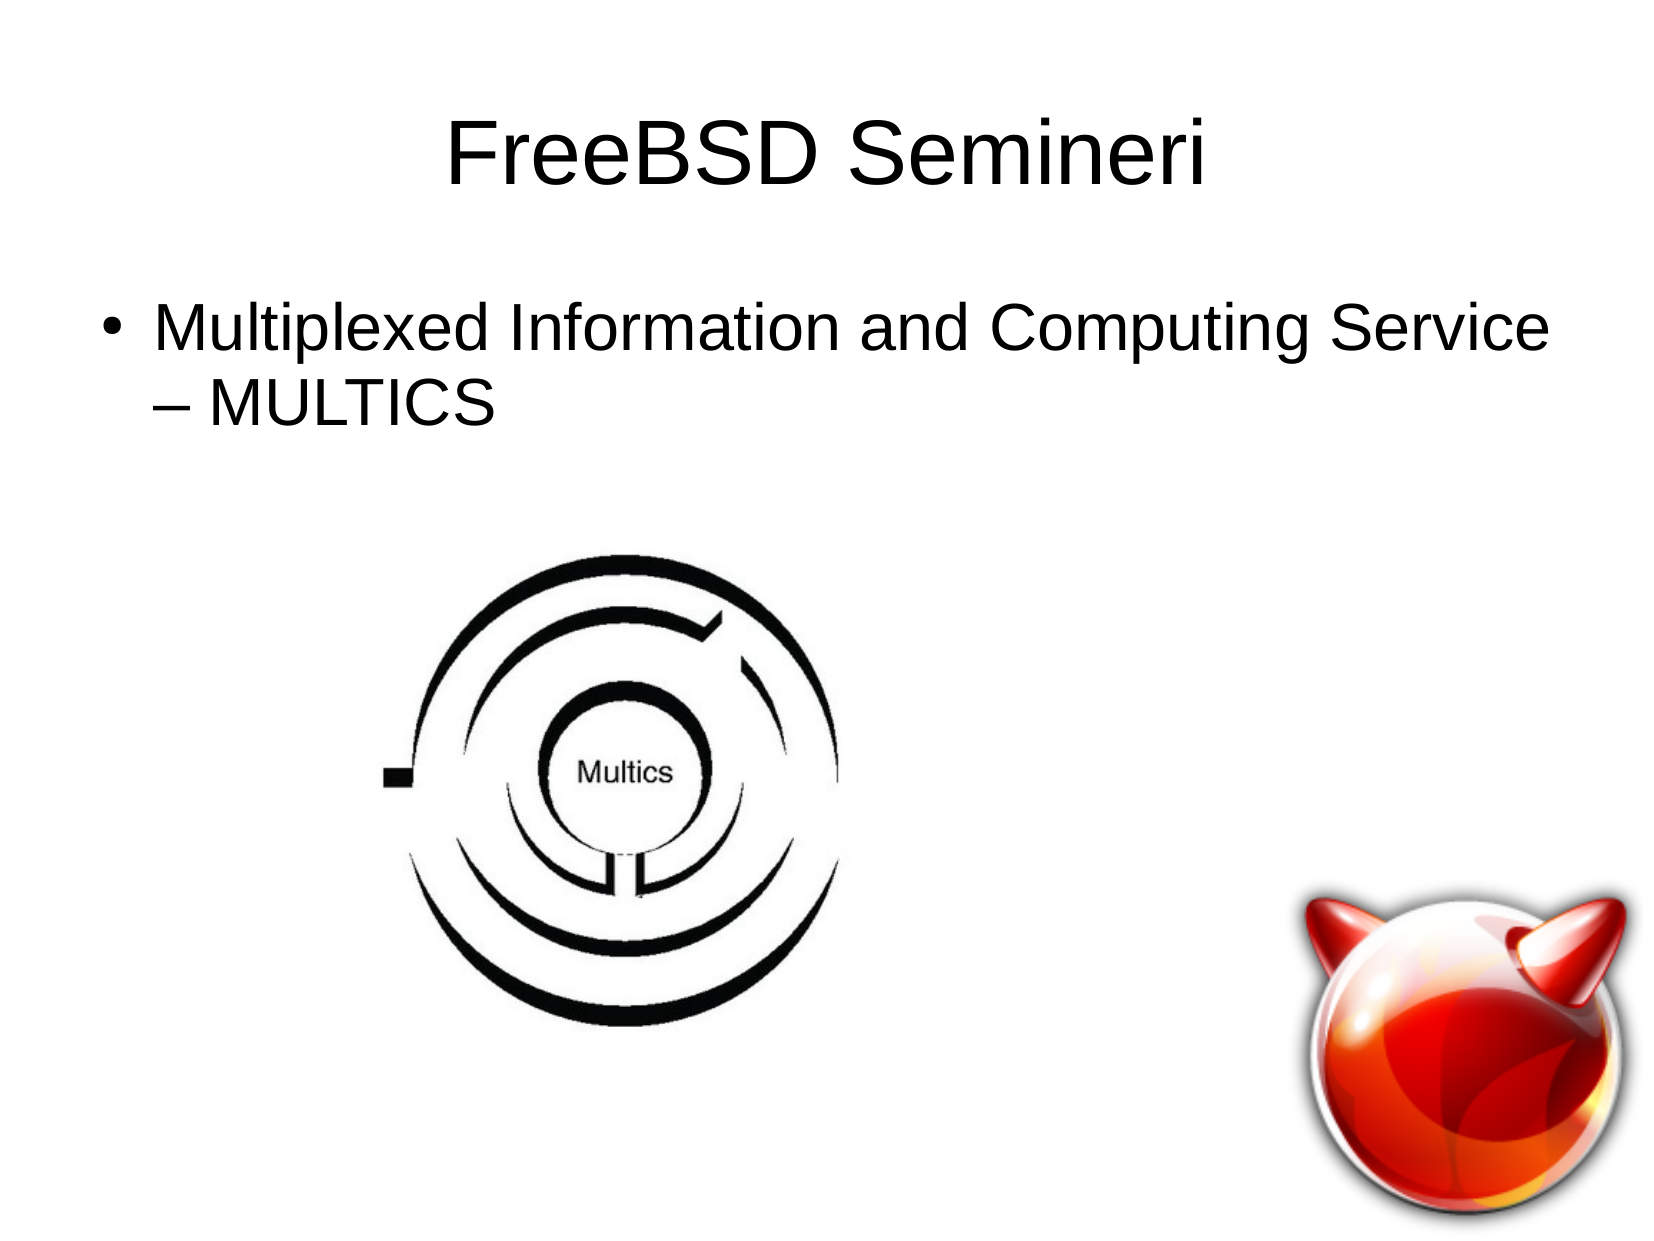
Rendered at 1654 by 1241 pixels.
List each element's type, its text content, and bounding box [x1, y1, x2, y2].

list Multiplexed Information and Computing Service – MULTICS [82, 290, 1571, 1109]
picture [335, 495, 907, 1087]
picture [1282, 875, 1654, 1241]
title FreeBSD Semineri [82, 49, 1571, 257]
